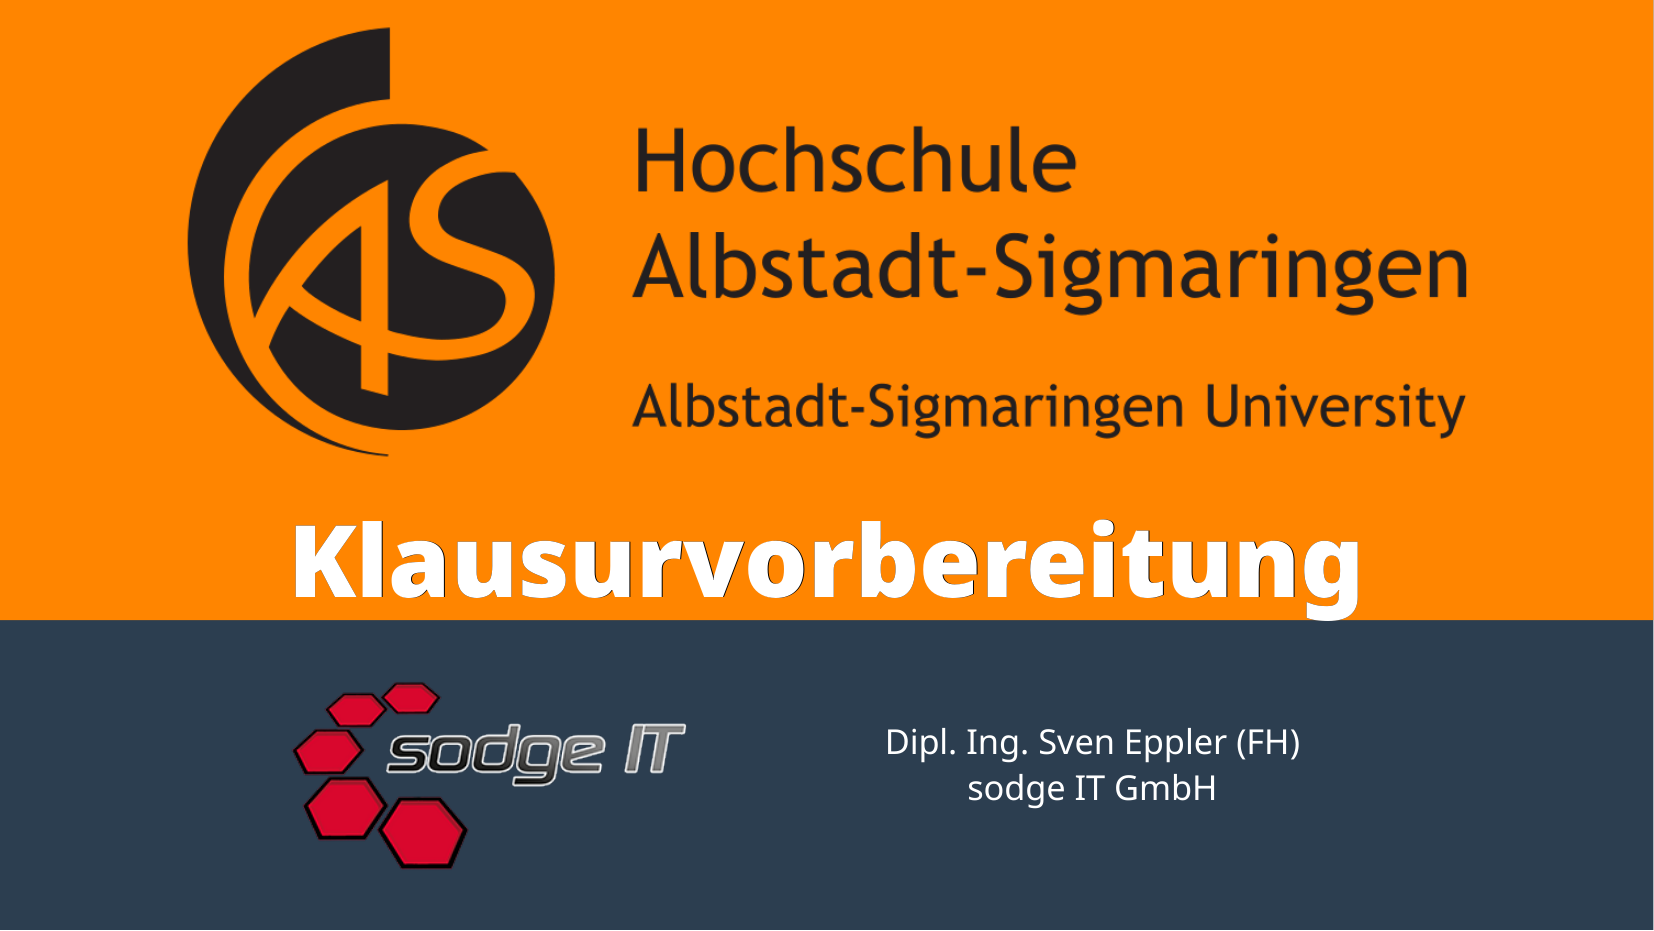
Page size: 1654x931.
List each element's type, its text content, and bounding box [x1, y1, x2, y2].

picture [168, 11, 1486, 473]
picture [271, 677, 697, 875]
title Klausurvorbereitung [59, 436, 1595, 612]
subtitle Dipl. Ing. Sven Eppler (FH) sodge IT GmbH [590, 642, 1595, 886]
